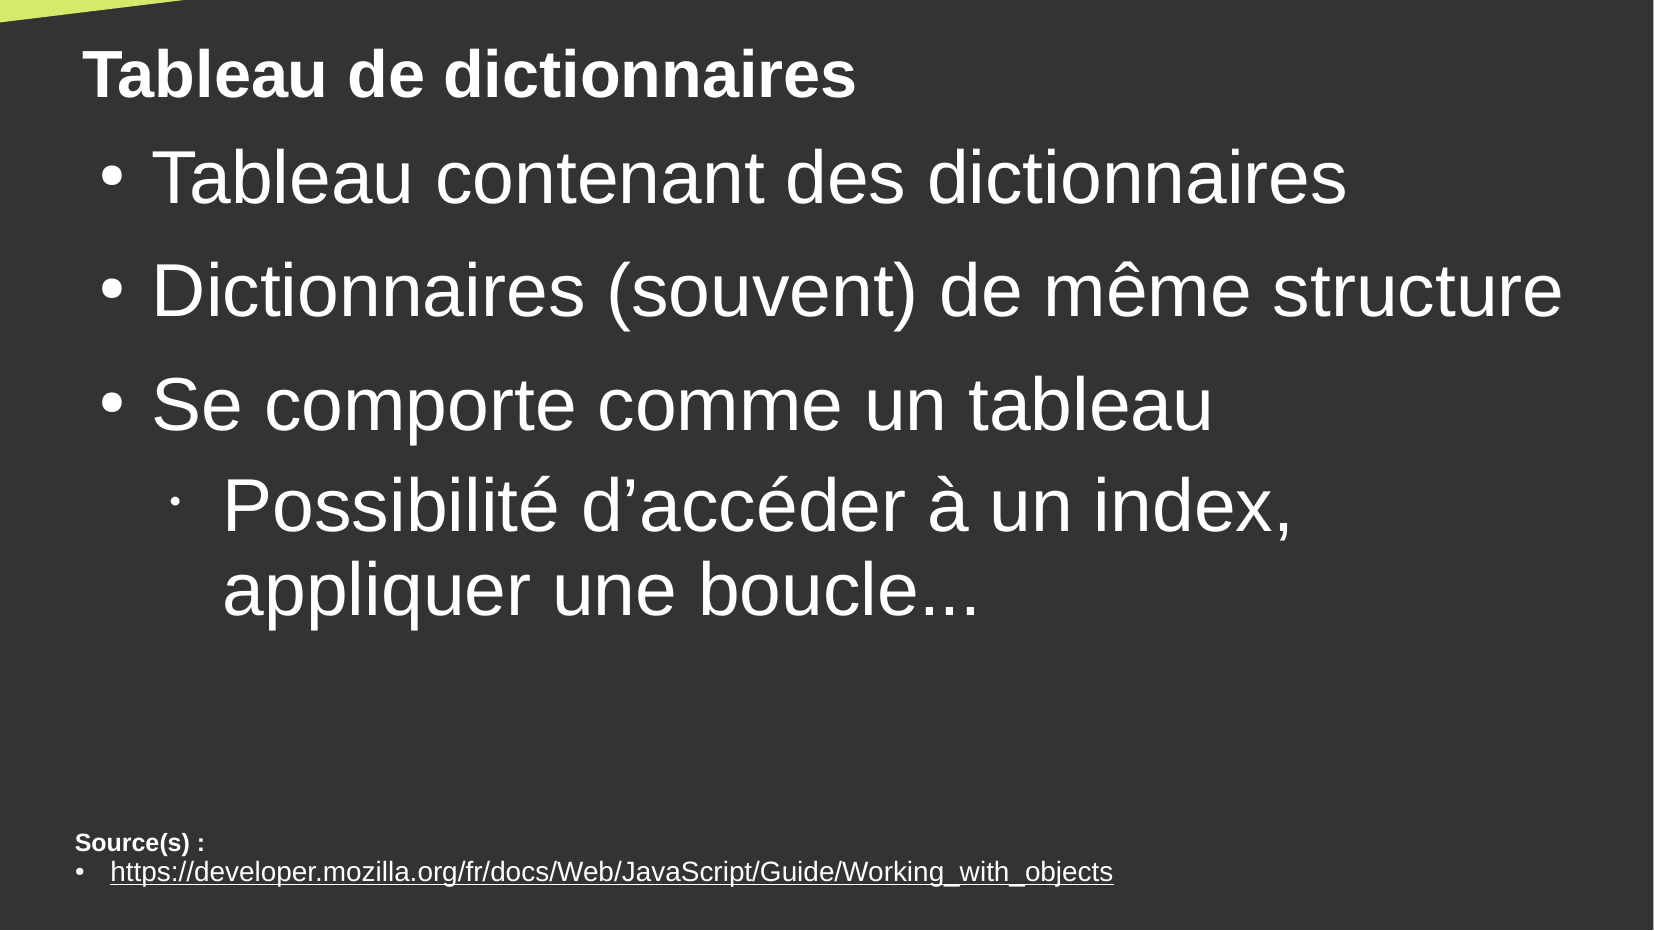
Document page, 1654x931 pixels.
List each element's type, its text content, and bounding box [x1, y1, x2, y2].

list Tableau contenant des dictionnaires Dictionnaires (souvent) de même structure Se comporte comme un tableau Possibilité d’accéder à un index, appliquer une boucle... [80, 135, 1620, 650]
text_box Source(s) : https://developer.mozilla.org/fr/docs/Web/JavaScript/Guide/Working_with_objects [60, 821, 1583, 920]
text_box [0, 0, 185, 23]
title Tableau de dictionnaires [82, 37, 1571, 114]
